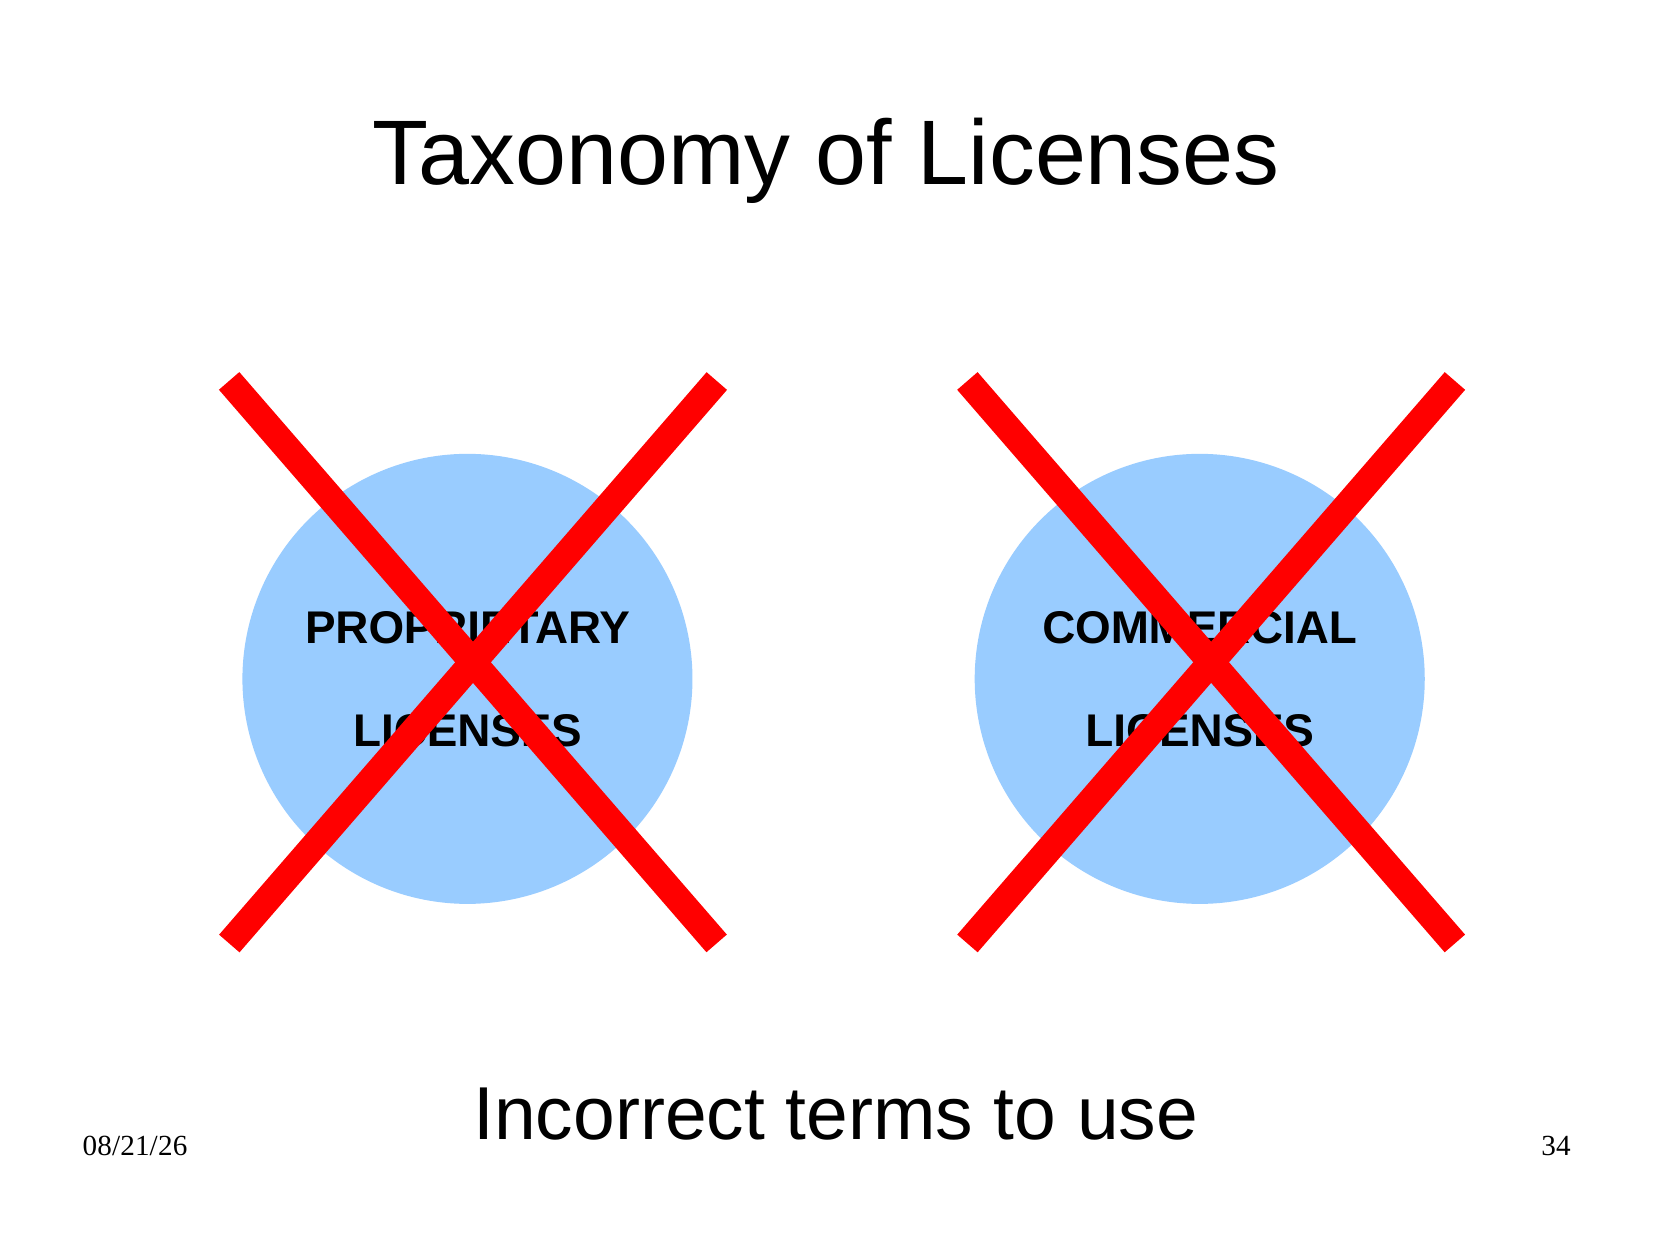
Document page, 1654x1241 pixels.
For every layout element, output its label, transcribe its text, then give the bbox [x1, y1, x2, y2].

text_box COMMERCIAL LICENSES [974, 453, 1425, 904]
text_box PROPRIETARY LICENSES [242, 453, 693, 904]
title Taxonomy of Licenses [82, 56, 1571, 250]
text_box Incorrect terms to use [329, 1063, 1343, 1163]
